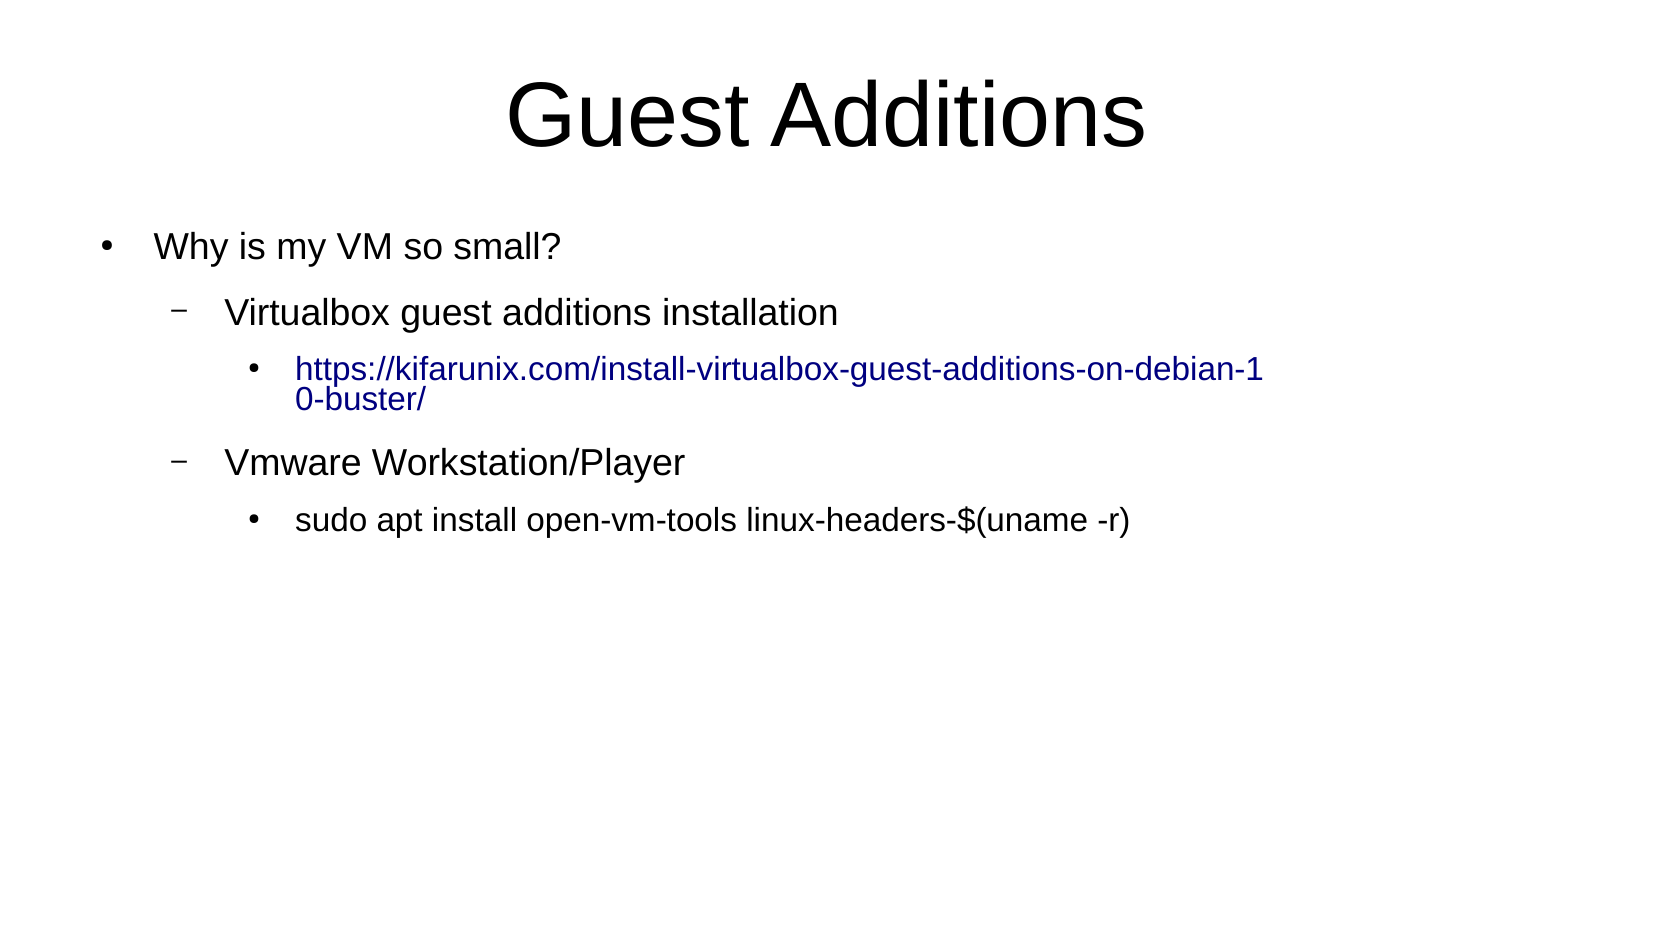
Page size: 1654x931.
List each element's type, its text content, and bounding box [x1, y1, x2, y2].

title Guest Additions [82, 37, 1571, 193]
list Why is my VM so small? Virtualbox guest additions installation https://kifarunix.com/install-virtualbox-guest-additions-on-debian-10-buster/ Vmware Workstation/Player sudo apt install open-vm-tools linux-headers-$(uname -r) [82, 225, 1276, 766]
